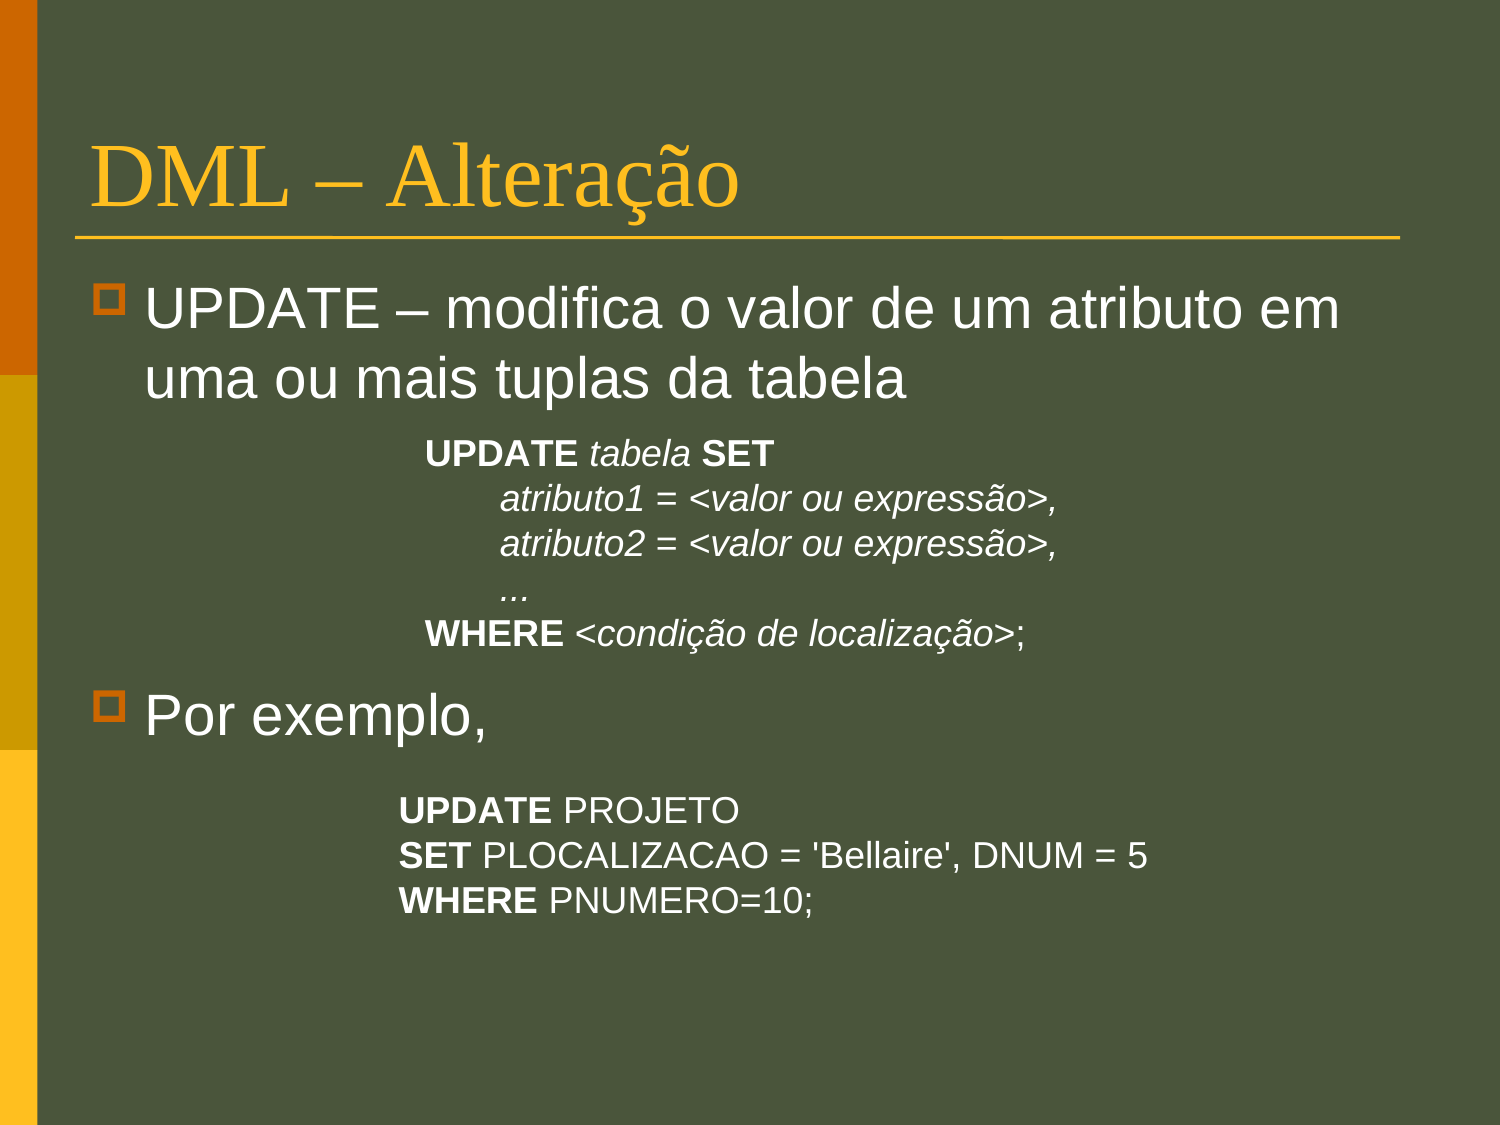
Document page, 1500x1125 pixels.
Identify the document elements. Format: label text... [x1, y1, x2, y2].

list UPDATE – modifica o valor de um atributo em uma ou mais tuplas da tabela Por exemplo, [75, 262, 1426, 1006]
text_box UPDATE tabela SET atributo1 = <valor ou expressão>, atributo2 = <valor ou expressão>, ... WHERE <condição de localização>; [410, 420, 1074, 662]
text_box UPDATE PROJETO SET PLOCALIZACAO = 'Bellaire', DNUM = 5 WHERE PNUMERO=10; [383, 778, 1164, 930]
title DML – Alteração [75, 45, 1426, 233]
